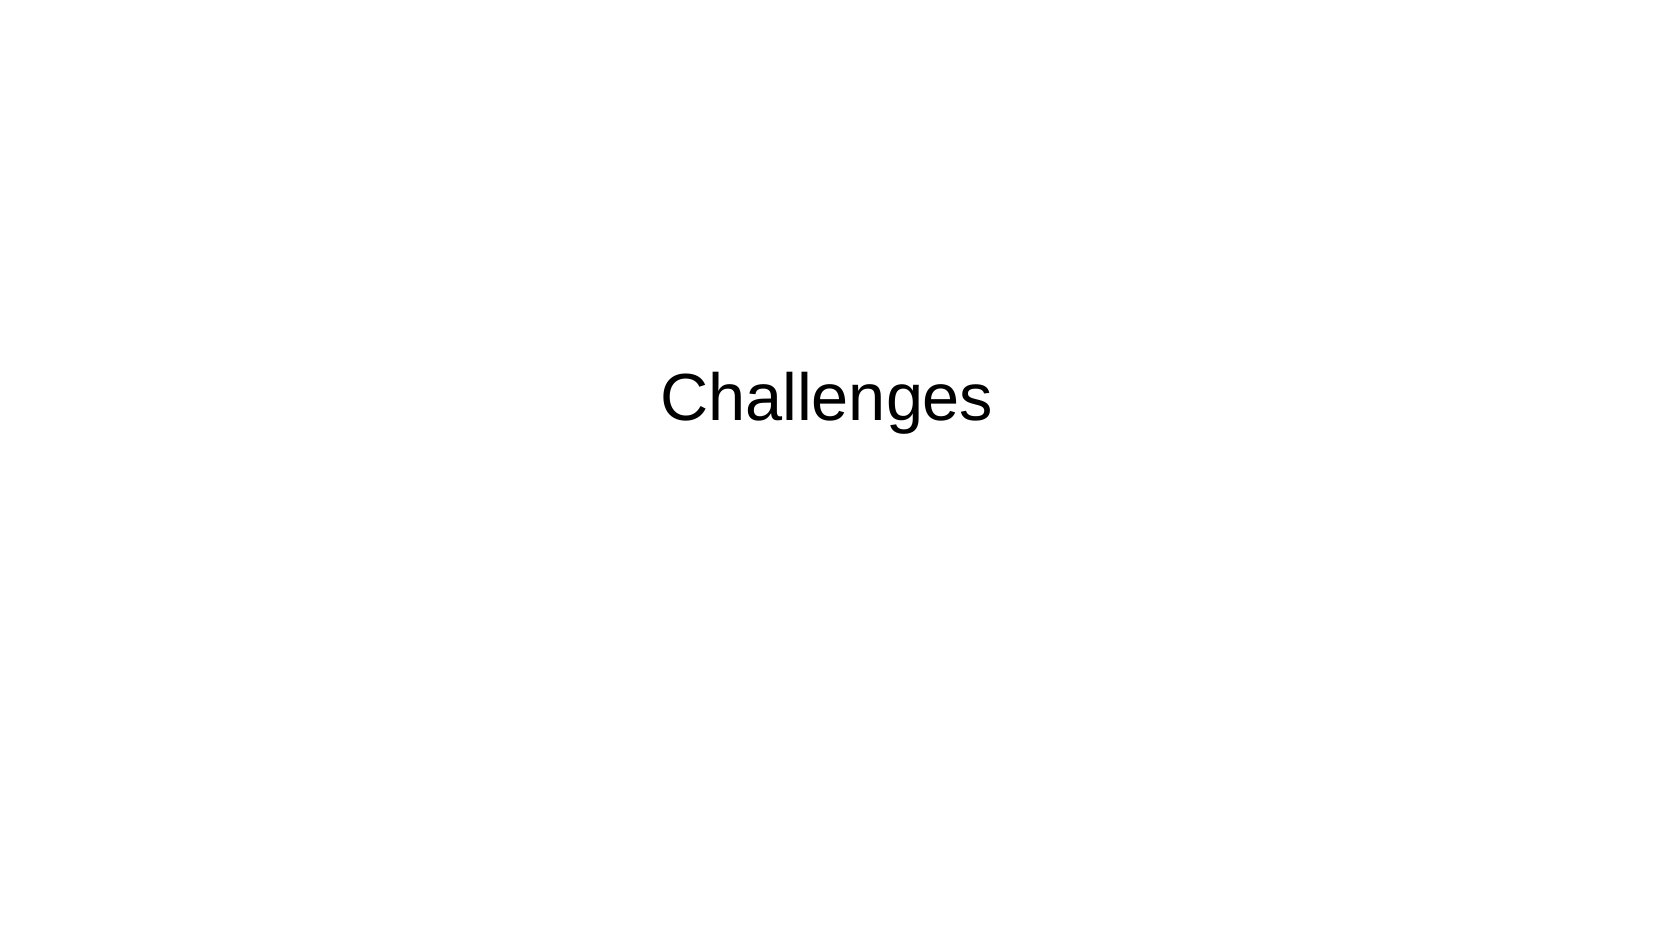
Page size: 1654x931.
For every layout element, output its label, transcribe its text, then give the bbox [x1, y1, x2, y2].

subtitle Challenges [82, 37, 1571, 757]
